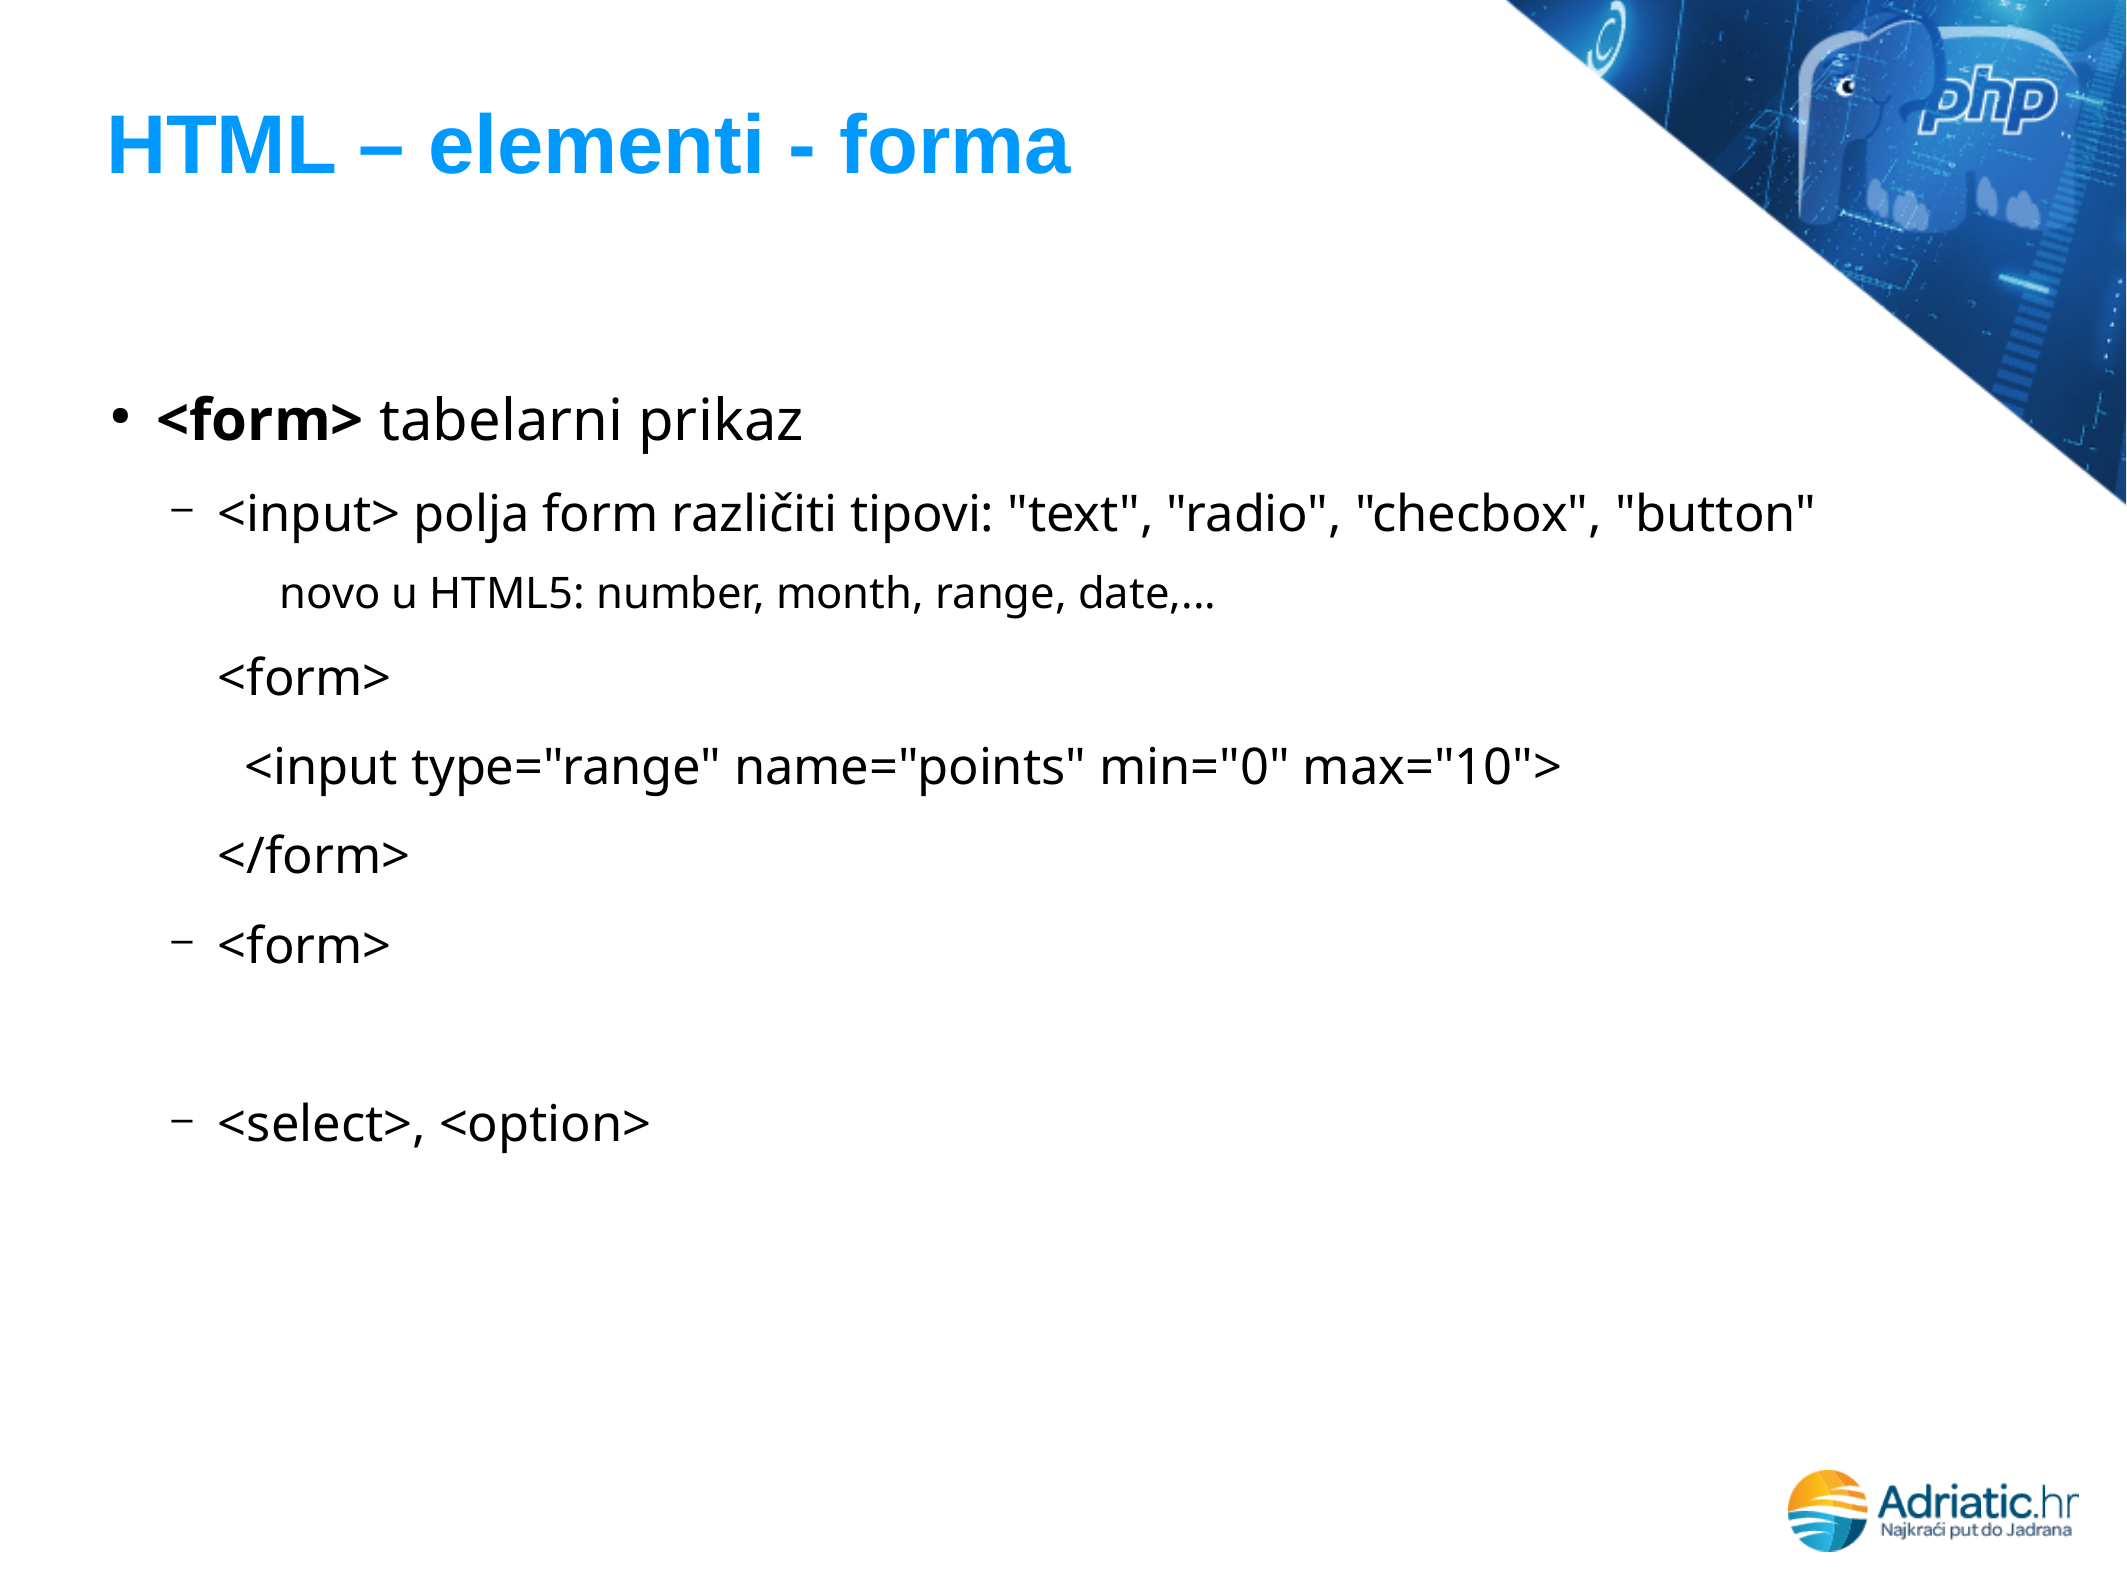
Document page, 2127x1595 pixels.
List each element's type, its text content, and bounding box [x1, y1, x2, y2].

list <form> tabelarni prikaz <input> polja form različiti tipovi: "text", "radio", "checbox", "button" novo u HTML5: number, month, range, date,... <form> <input type="range" name="points" min="0" max="10"> </form> <form> <select>, <option> [94, 377, 2008, 1536]
picture [1505, 0, 2127, 625]
picture [1788, 1470, 2079, 1552]
title HTML – elementi - forma [106, 70, 1630, 219]
